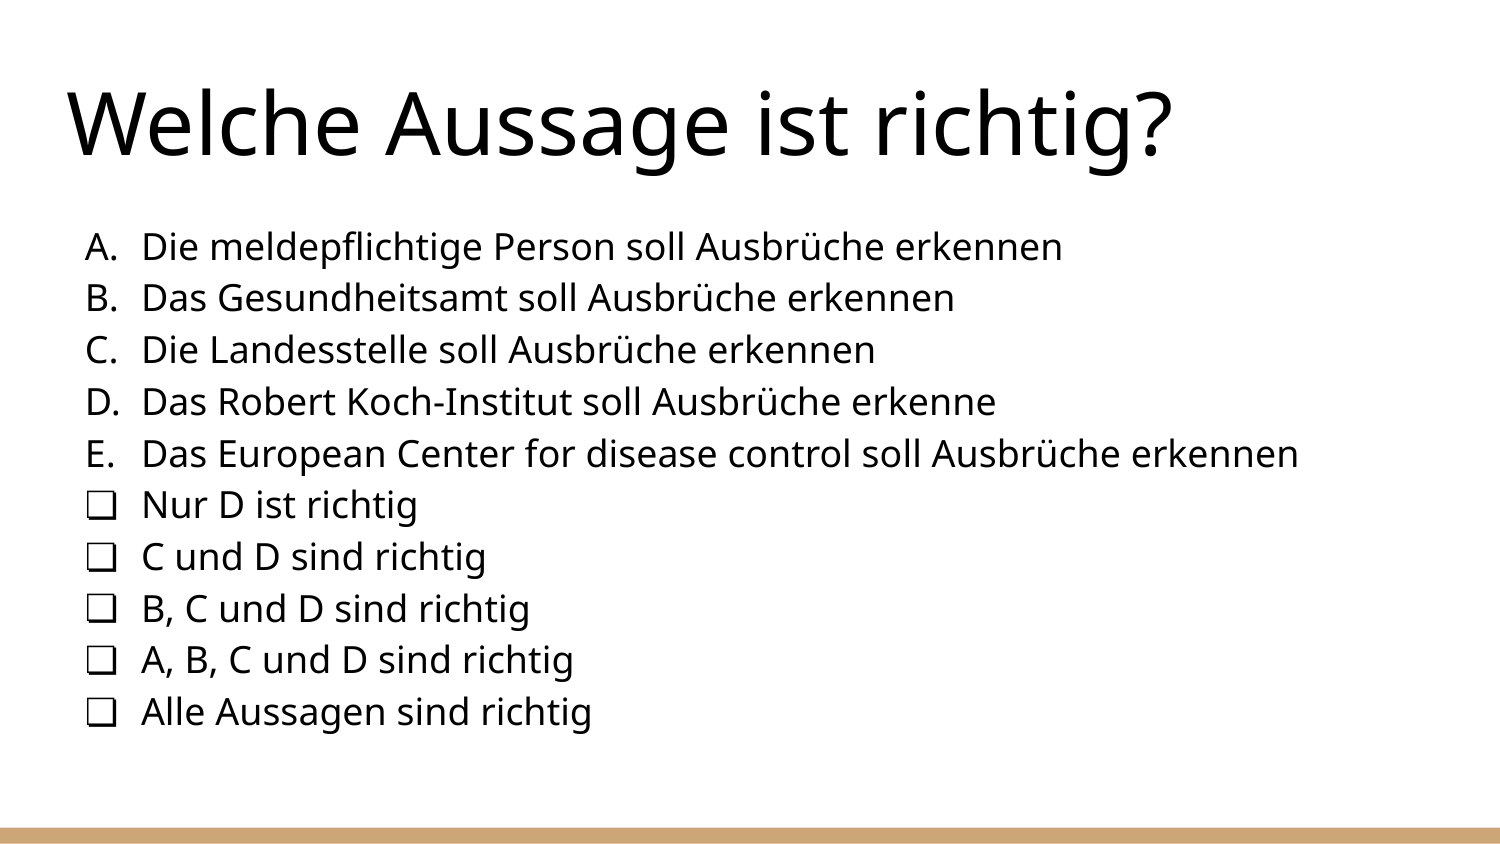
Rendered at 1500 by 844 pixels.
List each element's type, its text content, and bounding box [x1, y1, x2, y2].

list Die meldepflichtige Person soll Ausbrüche erkennen Das Gesundheitsamt soll Ausbrüche erkennen Die Landesstelle soll Ausbrüche erkennen Das Robert Koch-Institut soll Ausbrüche erkenne Das European Center for disease control soll Ausbrüche erkennen Nur D ist richtig C und D sind richtig B, C und D sind richtig A, B, C und D sind richtig Alle Aussagen sind richtig [51, 200, 1449, 752]
title Welche Aussage ist richtig? [51, 51, 1449, 189]
